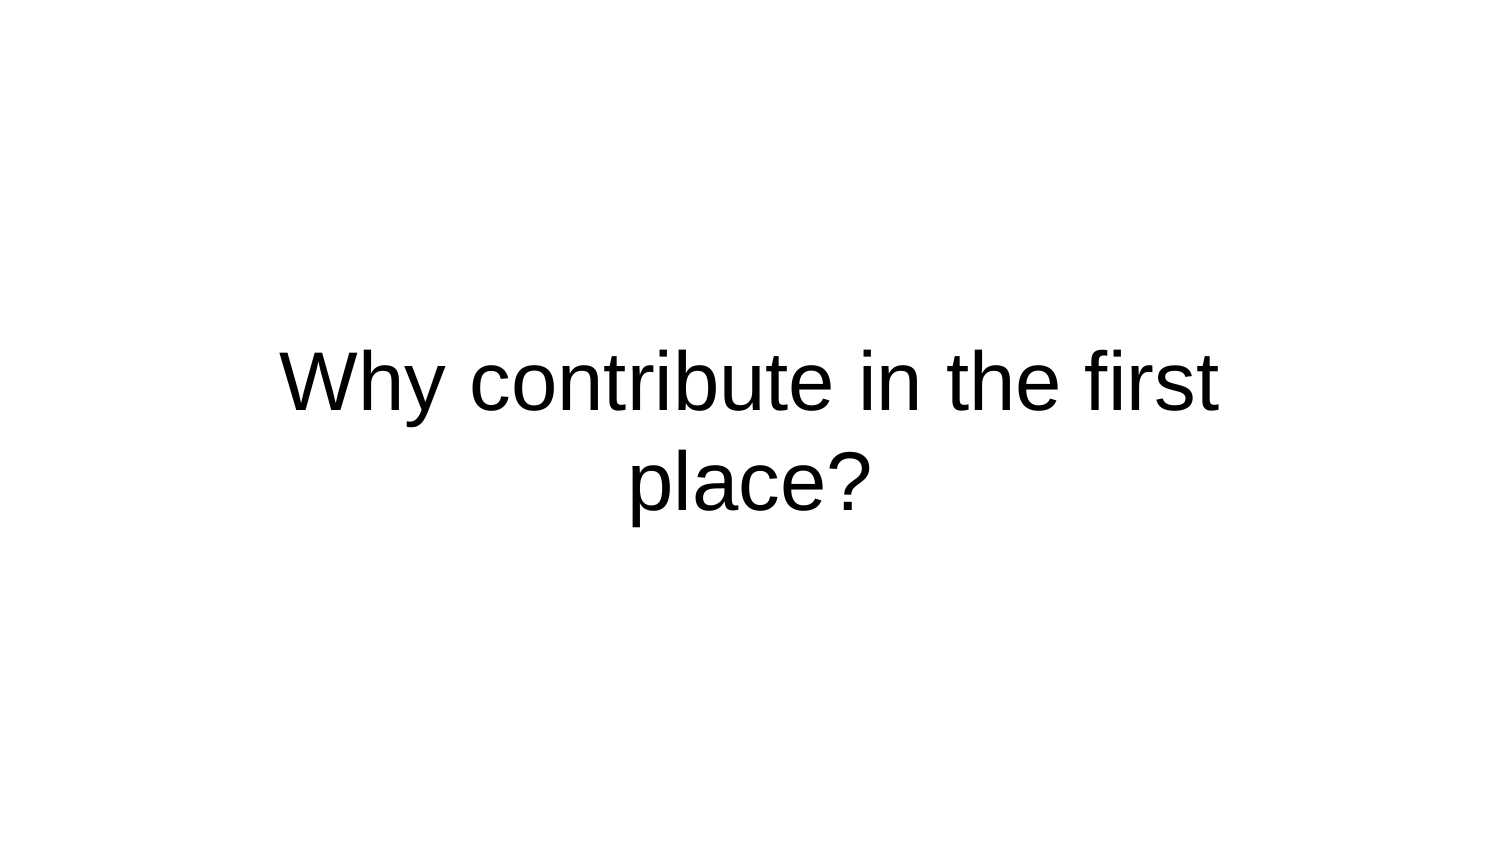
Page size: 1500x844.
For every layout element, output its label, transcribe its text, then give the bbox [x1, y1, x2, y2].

text_box Why contribute in the first place? [152, 312, 1348, 532]
